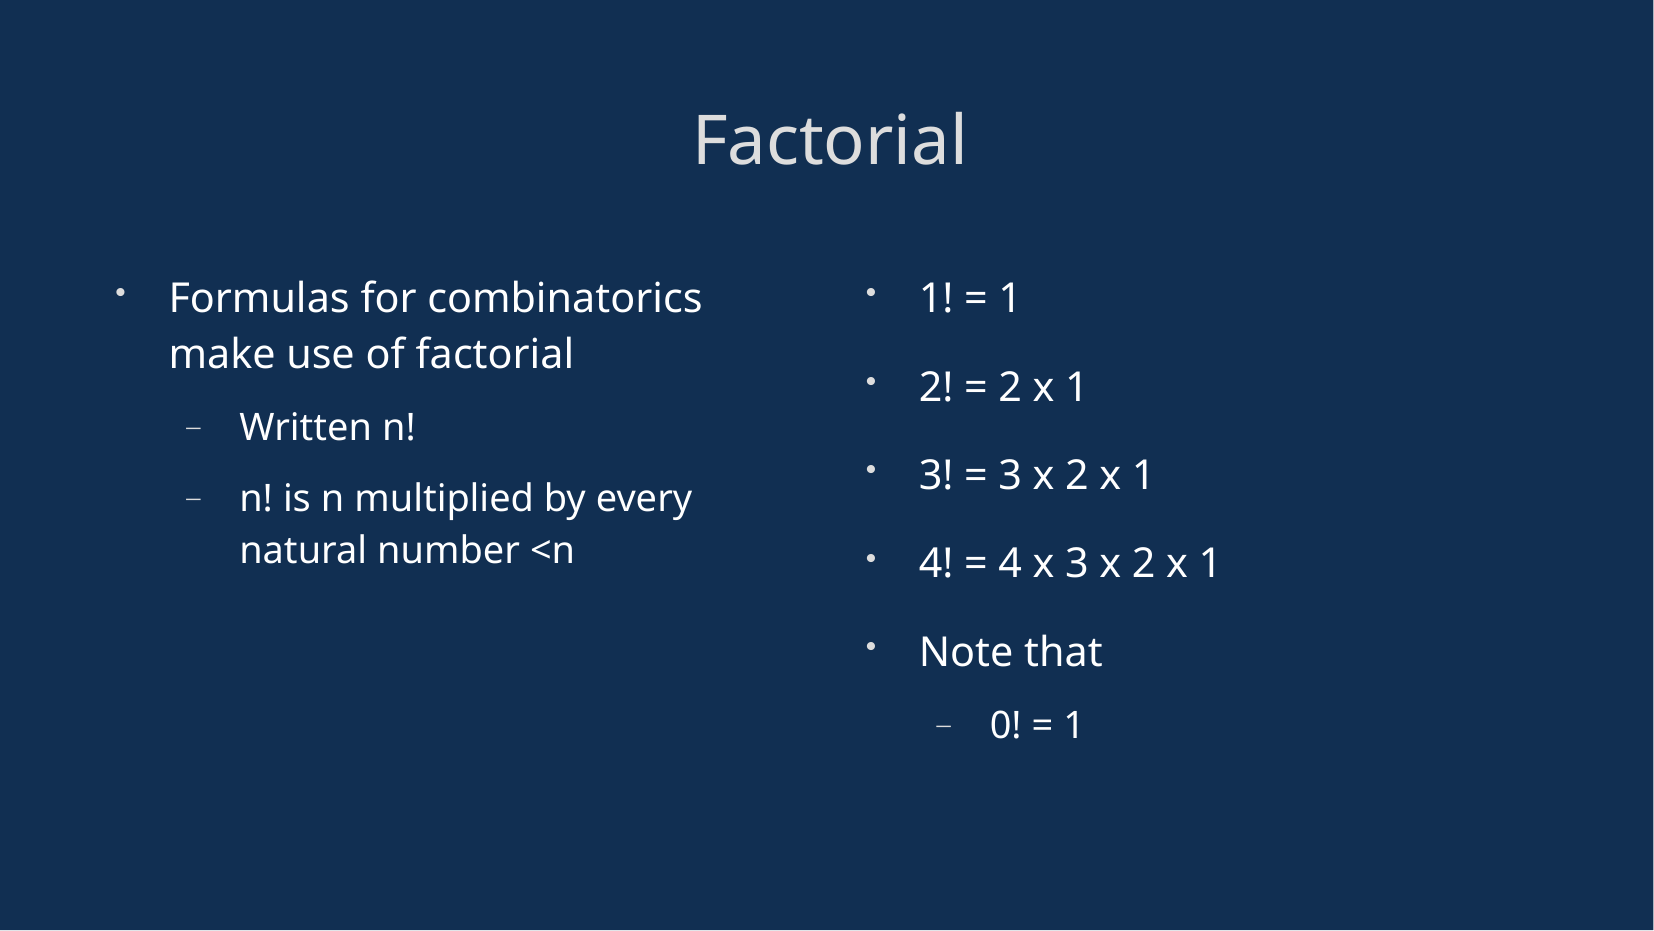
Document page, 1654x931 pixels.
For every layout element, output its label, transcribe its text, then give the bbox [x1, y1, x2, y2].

list Formulas for combinatorics make use of factorial Written n! n! is n multiplied by every natural number <n [97, 268, 813, 806]
title Factorial [97, 56, 1563, 220]
list 1! = 1 2! = 2 x 1 3! = 3 x 2 x 1 4! = 4 x 3 x 2 x 1 Note that 0! = 1 [848, 268, 1563, 806]
